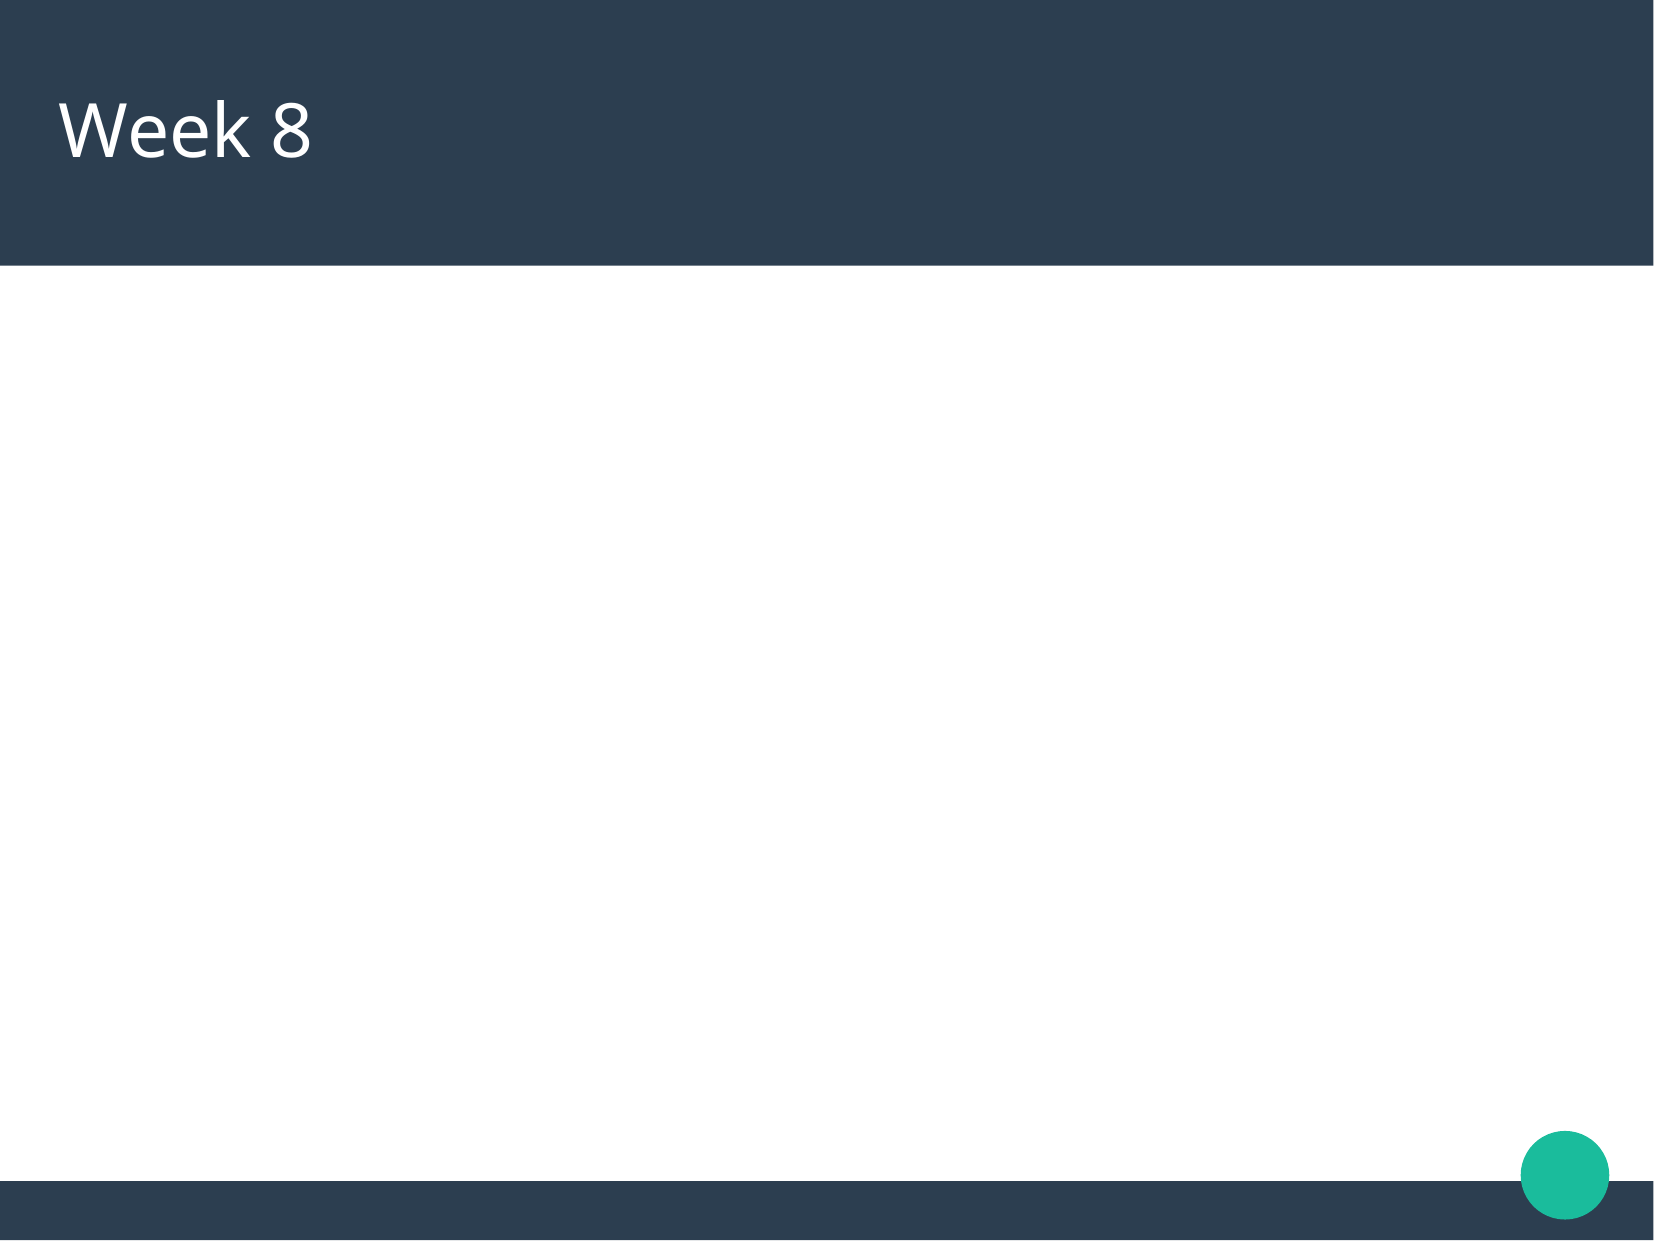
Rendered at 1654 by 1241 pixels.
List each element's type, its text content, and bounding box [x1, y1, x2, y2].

title Week 8 [59, 49, 1595, 207]
